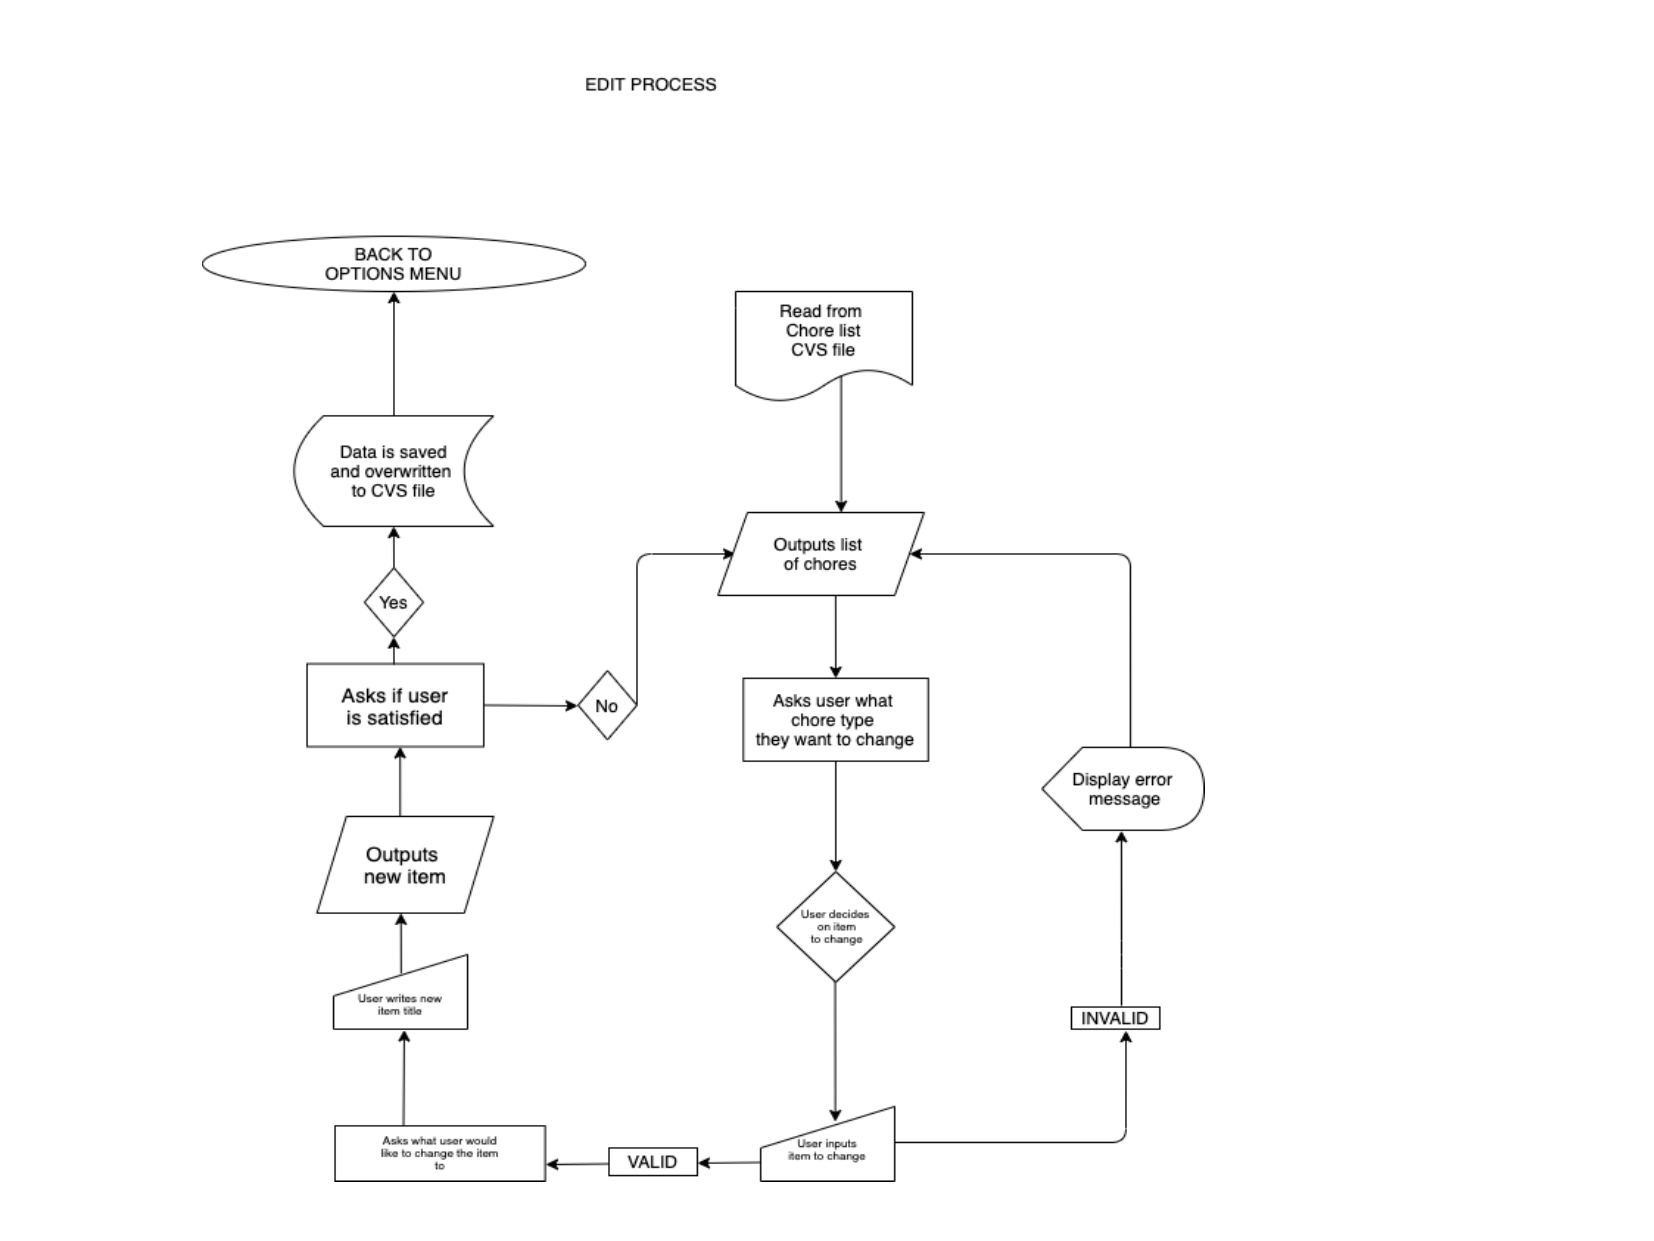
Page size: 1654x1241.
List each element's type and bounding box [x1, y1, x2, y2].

picture [202, 70, 1205, 1182]
